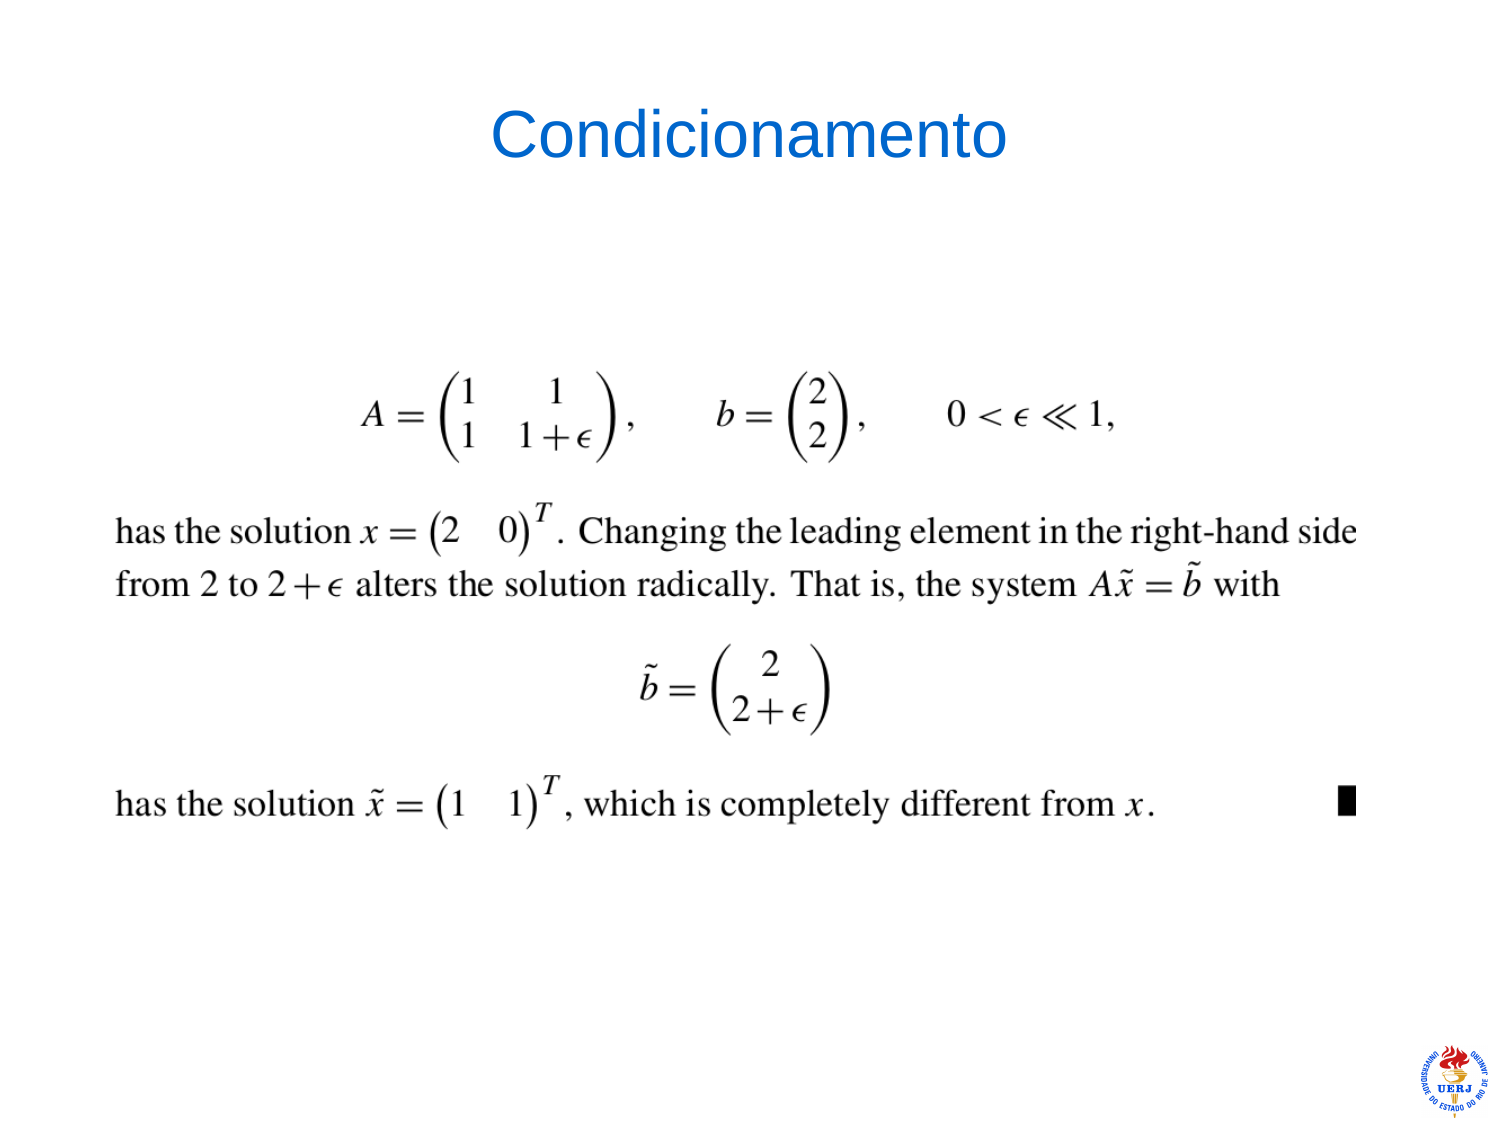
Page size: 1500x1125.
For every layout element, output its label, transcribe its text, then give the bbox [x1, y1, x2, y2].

picture [94, 355, 1356, 836]
picture [1421, 1045, 1488, 1118]
title Condicionamento [75, 45, 1424, 232]
